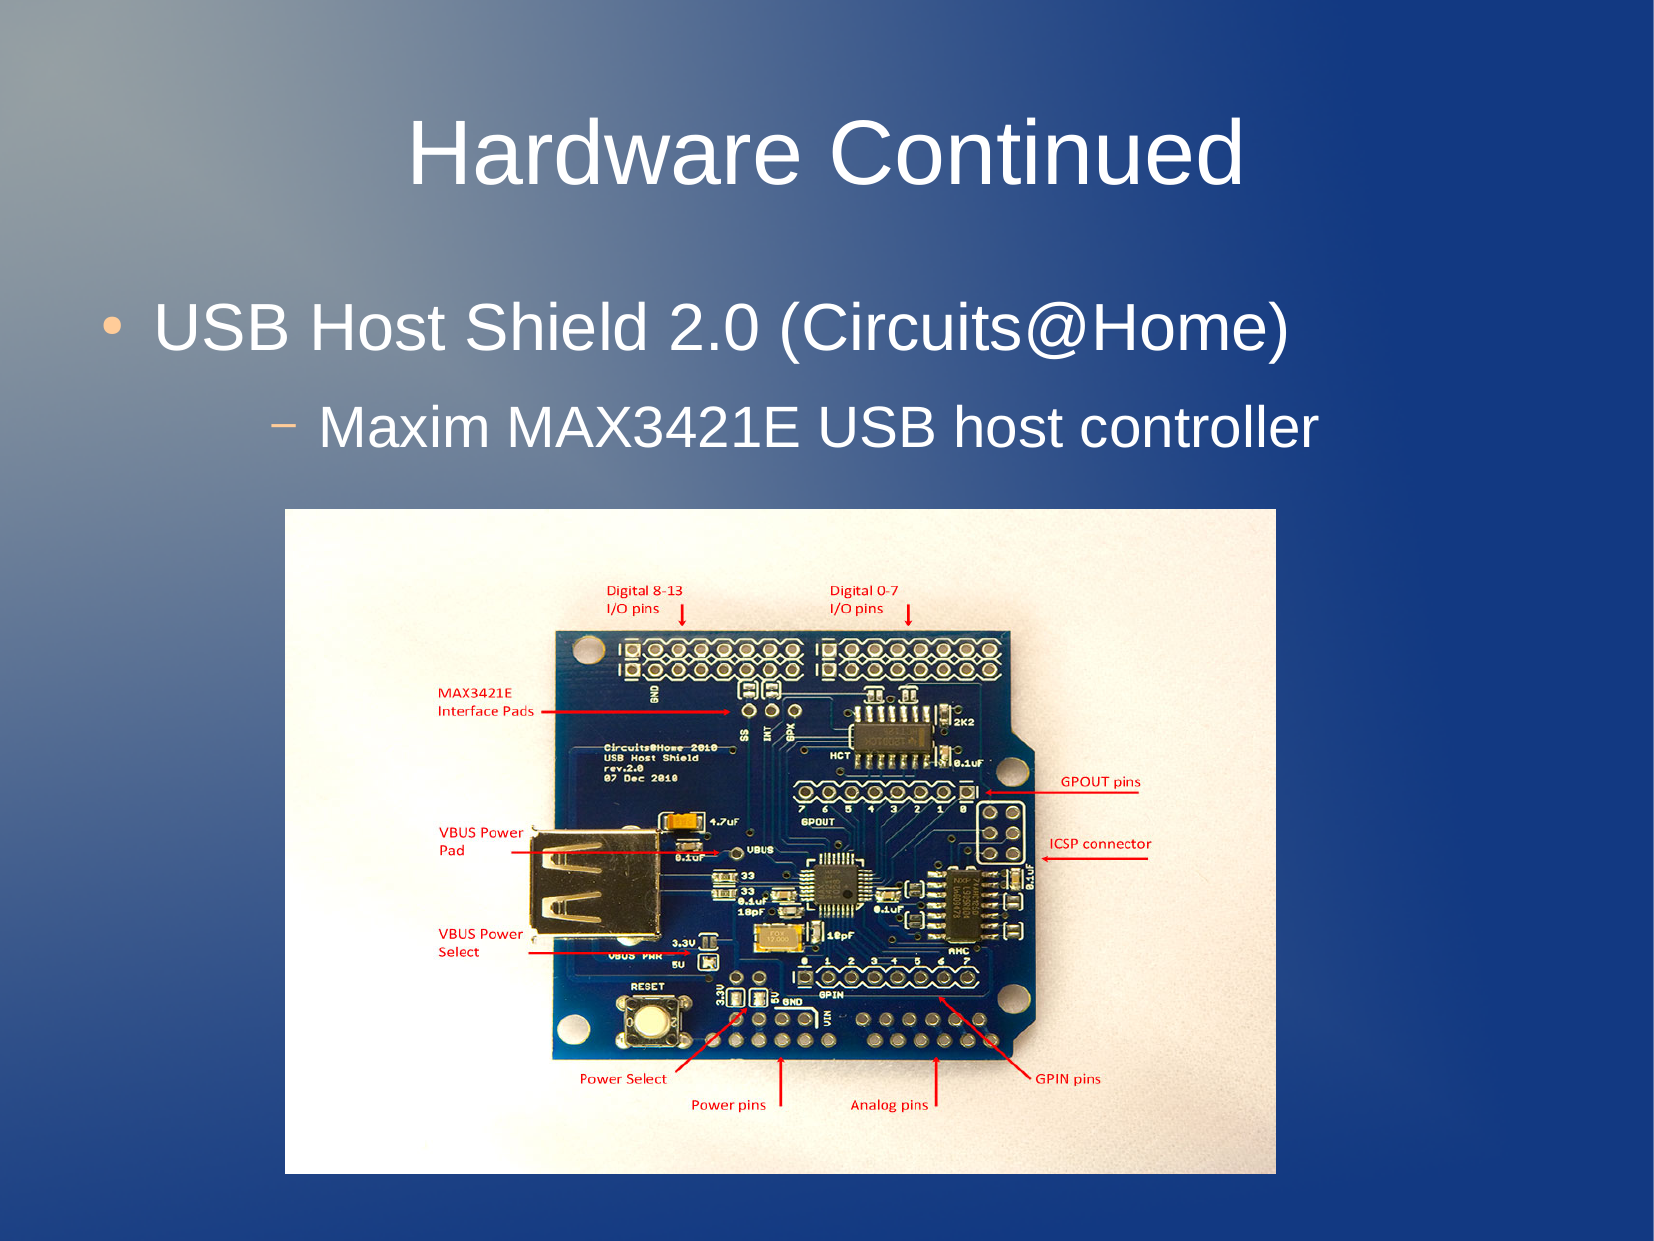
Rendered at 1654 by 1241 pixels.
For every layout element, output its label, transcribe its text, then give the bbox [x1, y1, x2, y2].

picture [0, 0, 1654, 1241]
title Hardware Continued [82, 49, 1571, 257]
list USB Host Shield 2.0 (Circuits@Home) Maxim MAX3421E USB host controller [82, 290, 1571, 1109]
